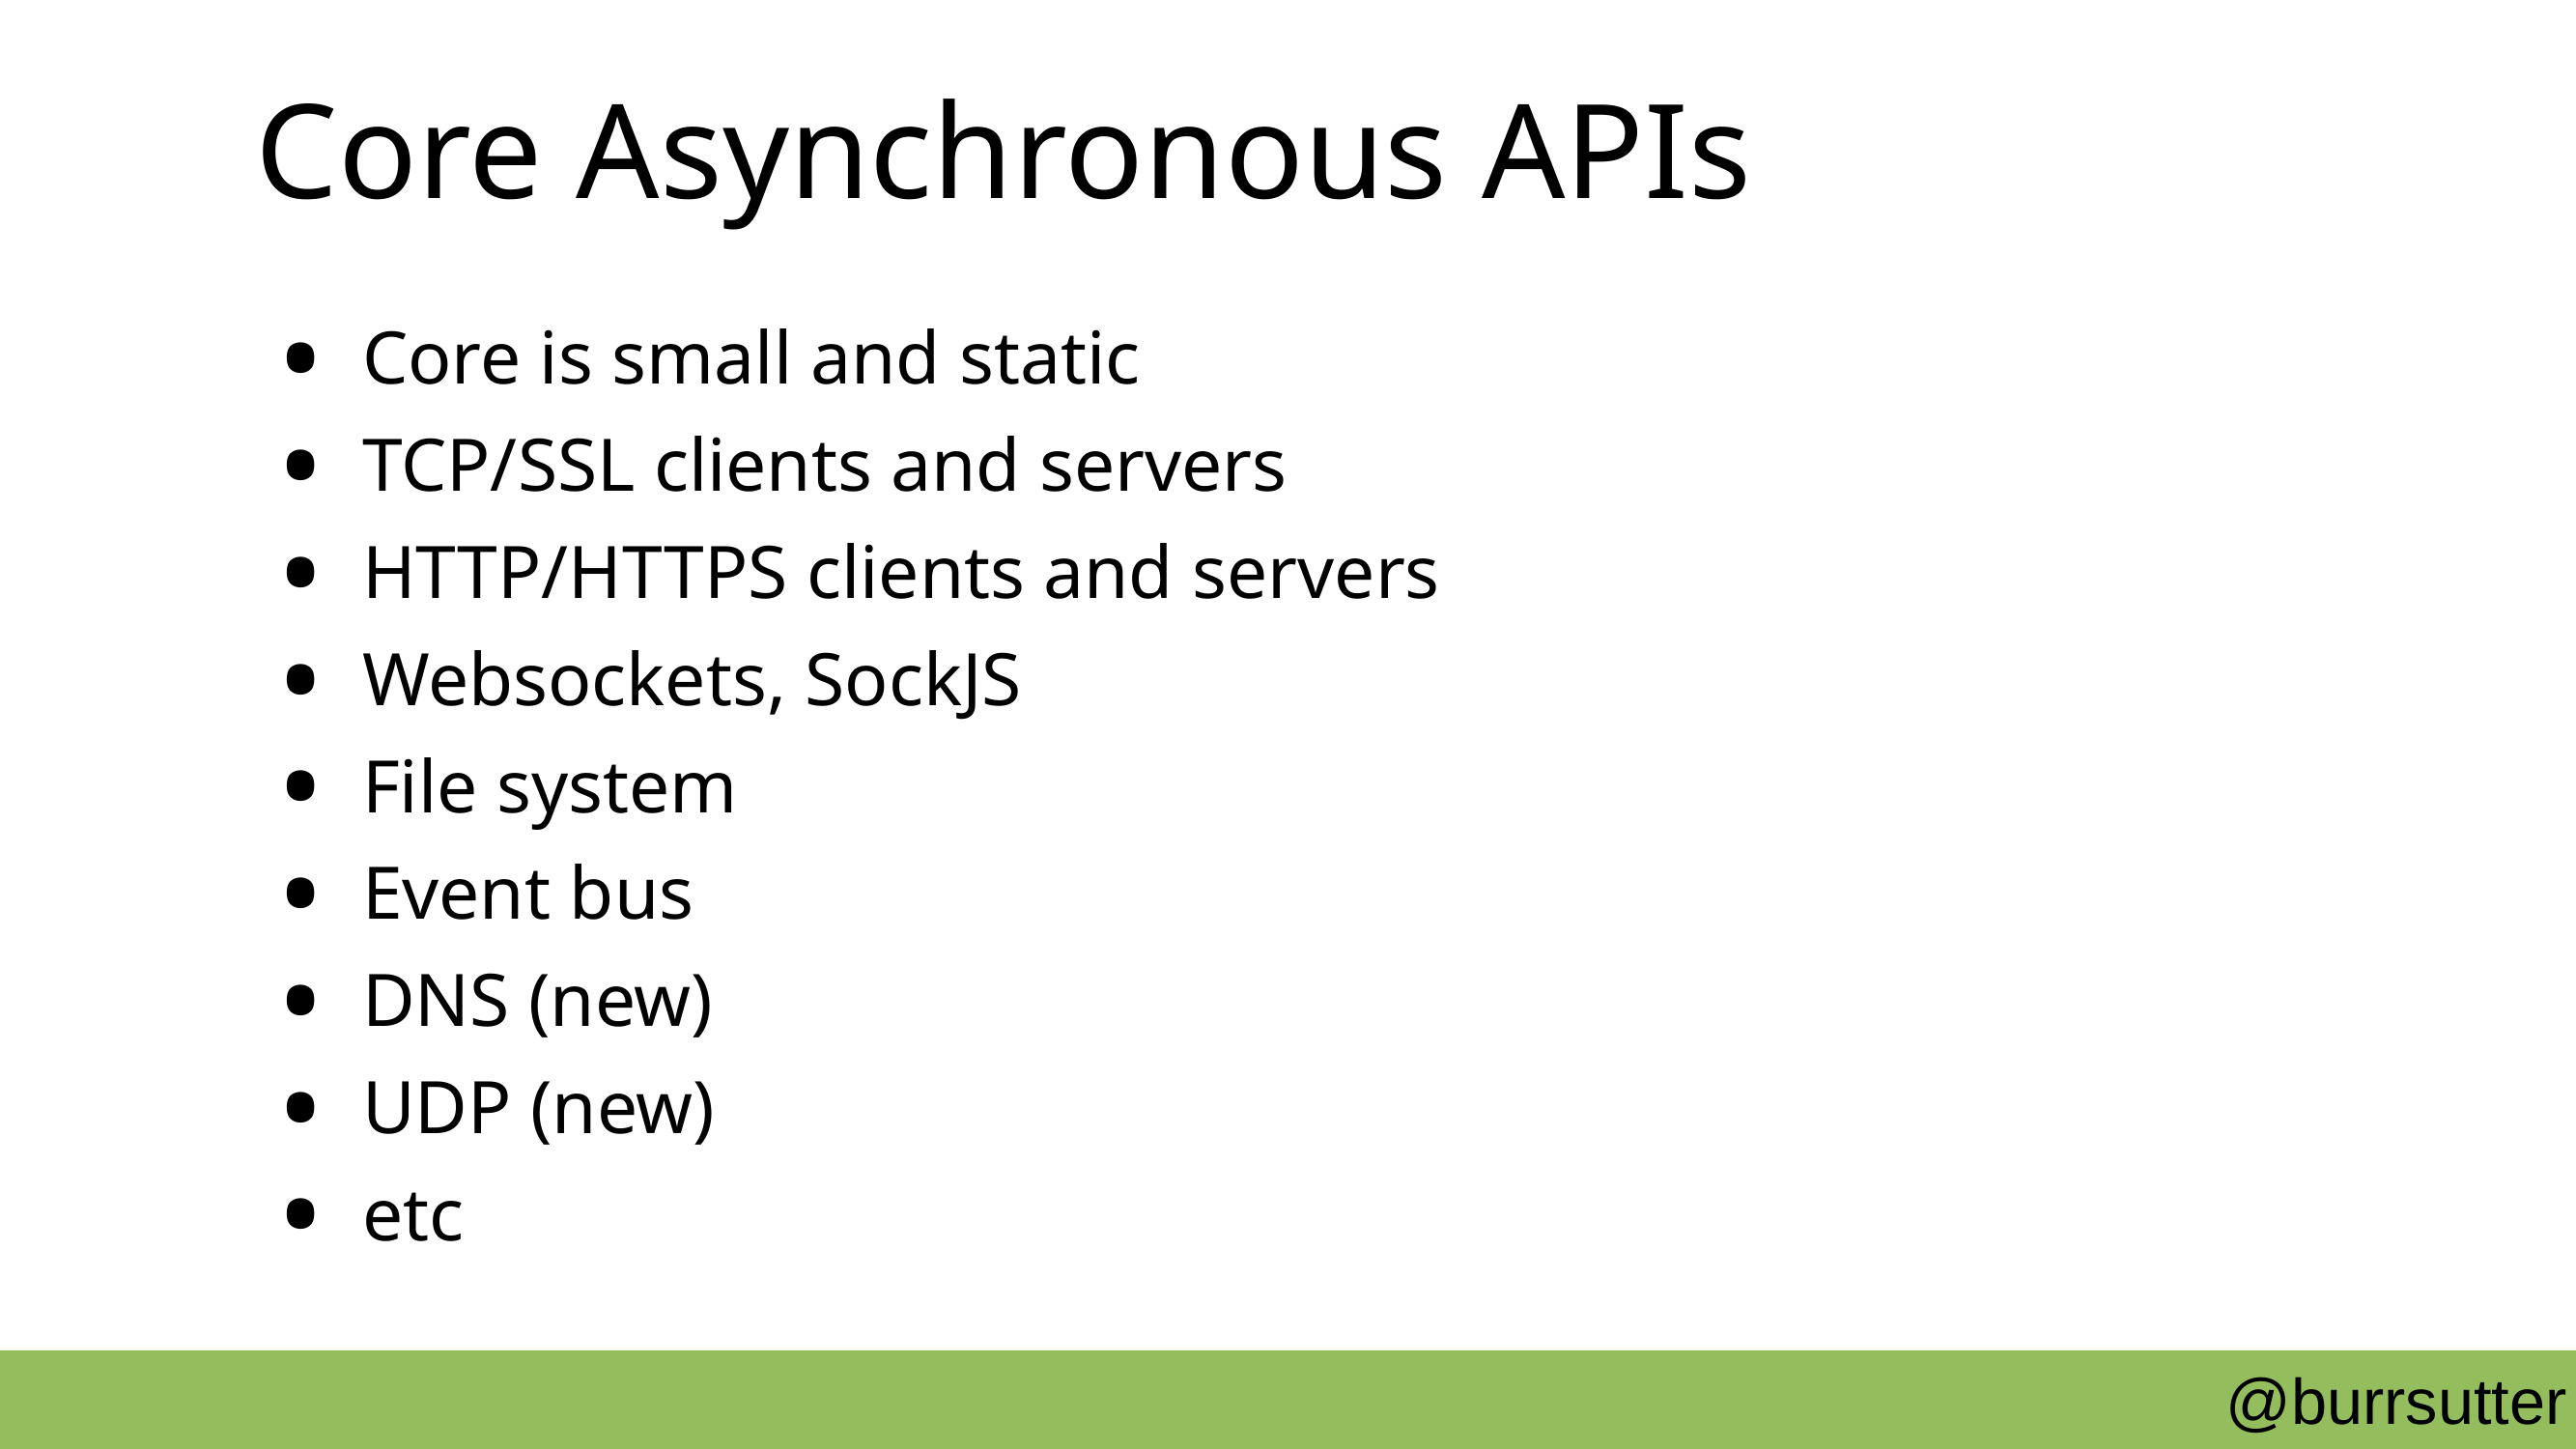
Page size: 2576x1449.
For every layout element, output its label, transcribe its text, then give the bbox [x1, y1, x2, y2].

title Core Asynchronous APIs [247, 18, 2522, 273]
list Core is small and static TCP/SSL clients and servers HTTP/HTTPS clients and servers Websockets, SockJS File system Event bus DNS (new) UDP (new) etc [251, 311, 2526, 1333]
